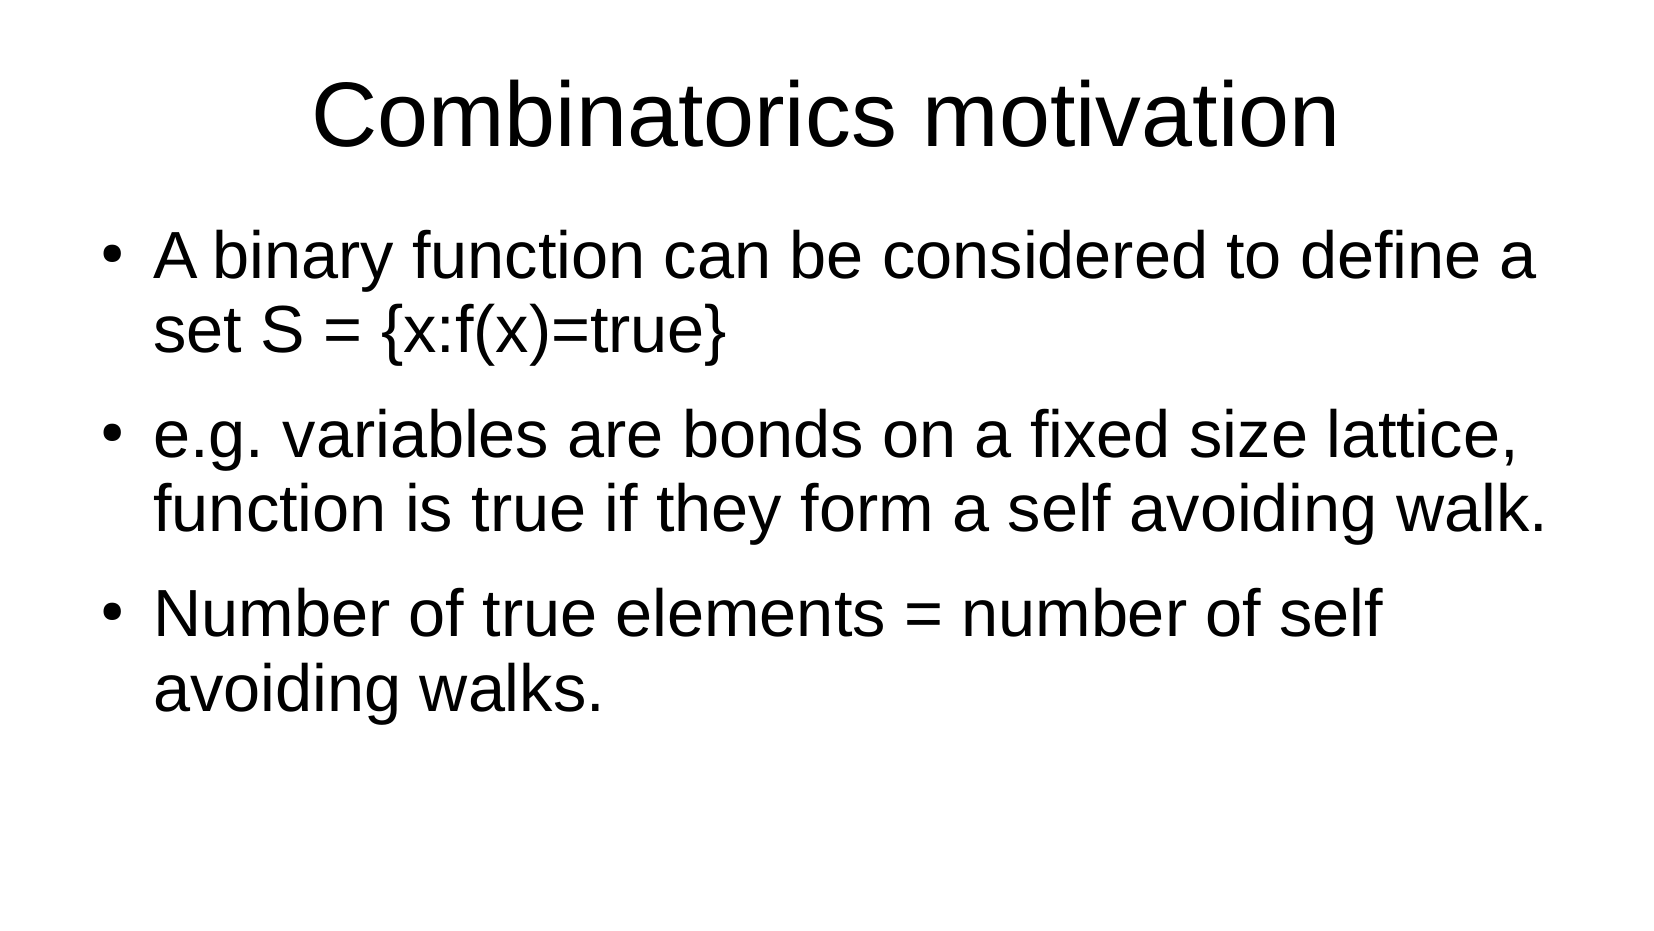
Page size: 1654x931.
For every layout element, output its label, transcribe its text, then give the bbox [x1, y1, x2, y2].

title Combinatorics motivation [82, 37, 1571, 193]
list A binary function can be considered to define a set S = {x:f(x)=true} e.g. variables are bonds on a fixed size lattice, function is true if they form a self avoiding walk. Number of true elements = number of self avoiding walks. [82, 217, 1571, 758]
